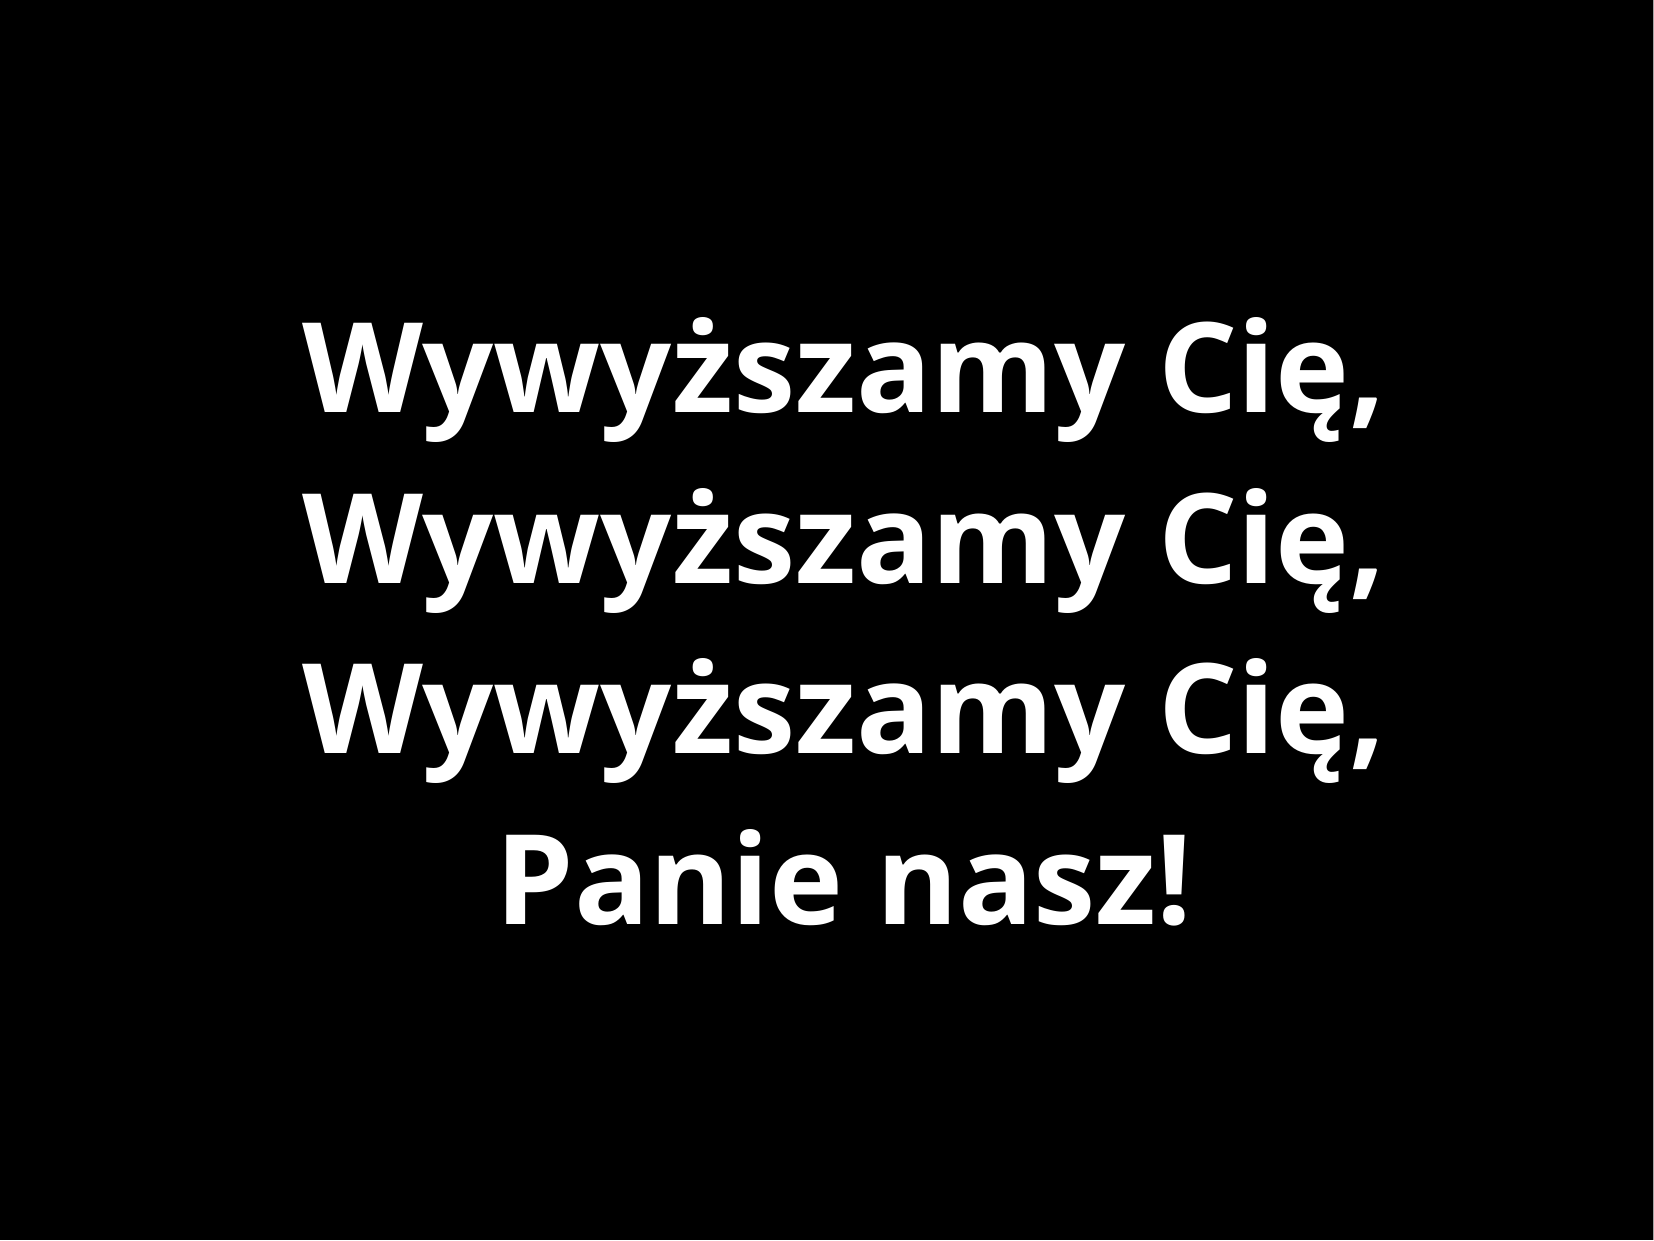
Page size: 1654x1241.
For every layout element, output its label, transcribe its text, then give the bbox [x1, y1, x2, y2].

subtitle Wywyższamy Cię, Wywyższamy Cię, Wywyższamy Cię, Panie nasz! [0, 0, 1654, 1241]
